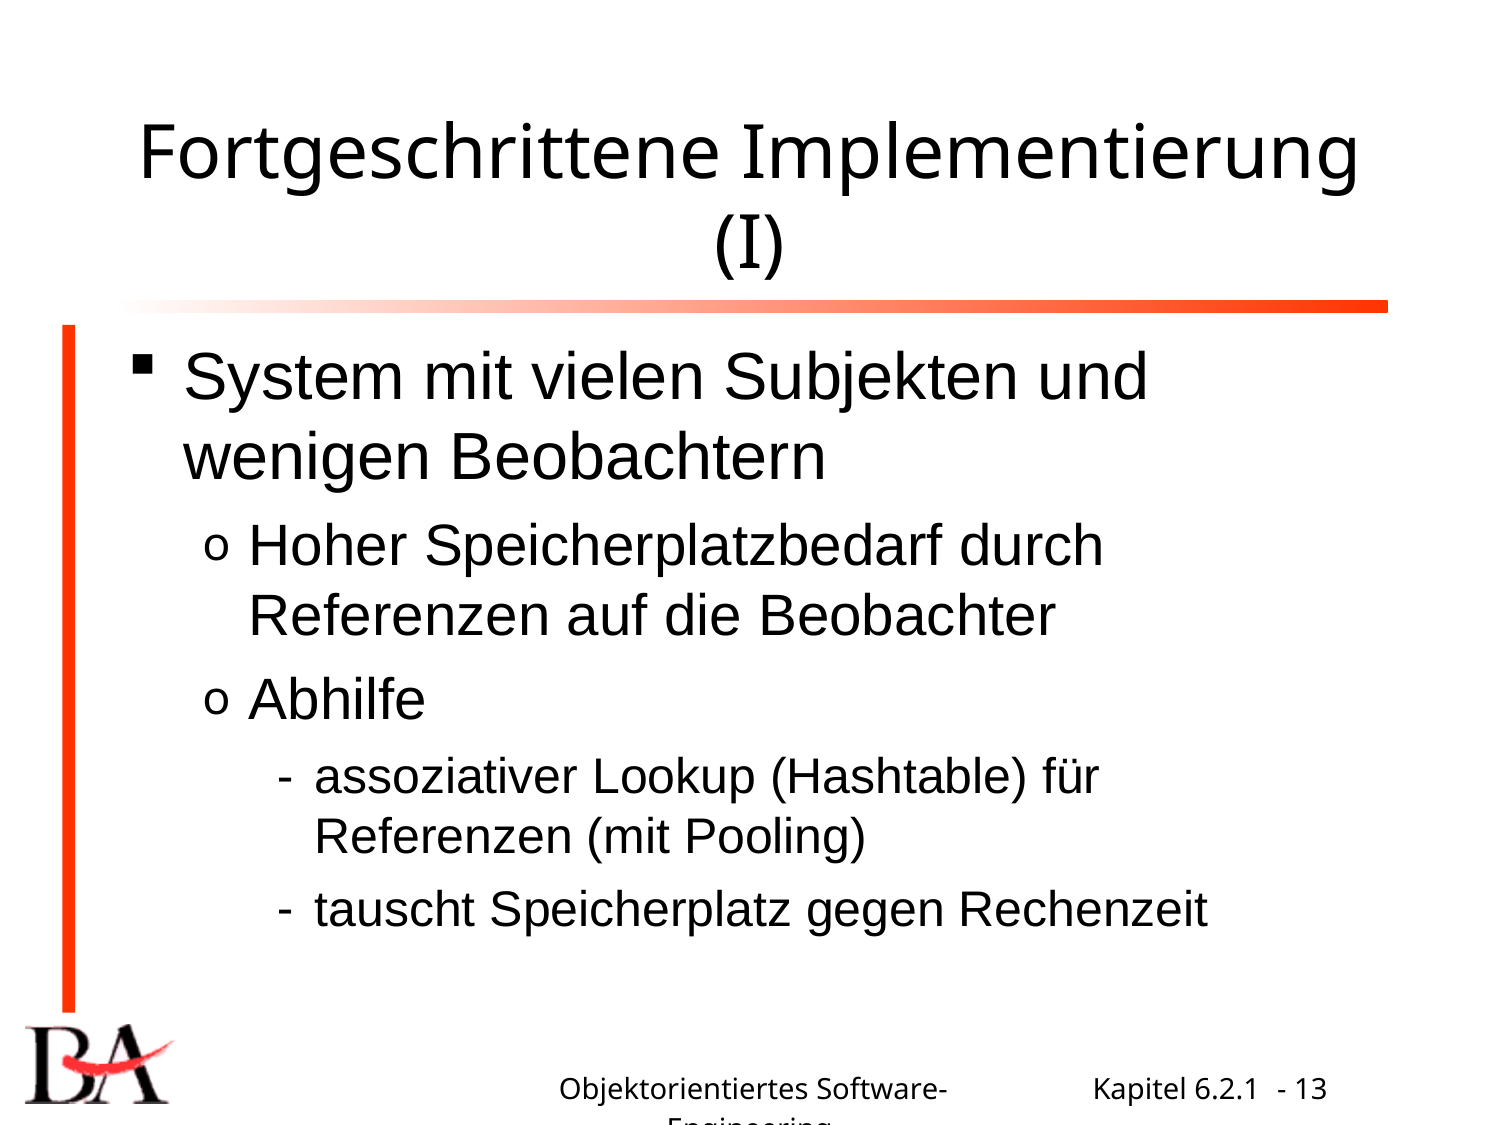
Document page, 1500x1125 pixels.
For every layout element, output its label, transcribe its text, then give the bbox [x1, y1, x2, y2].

picture [24, 1024, 175, 1104]
list System mit vielen Subjekten und wenigen Beobachtern Hoher Speicherplatzbedarf durch Referenzen auf die Beobachter Abhilfe assoziativer Lookup (Hashtable) für Referenzen (mit Pooling) tauscht Speicherplatz gegen Rechenzeit [112, 324, 1388, 1051]
title Fortgeschrittene Implementierung (I) [112, 96, 1388, 292]
